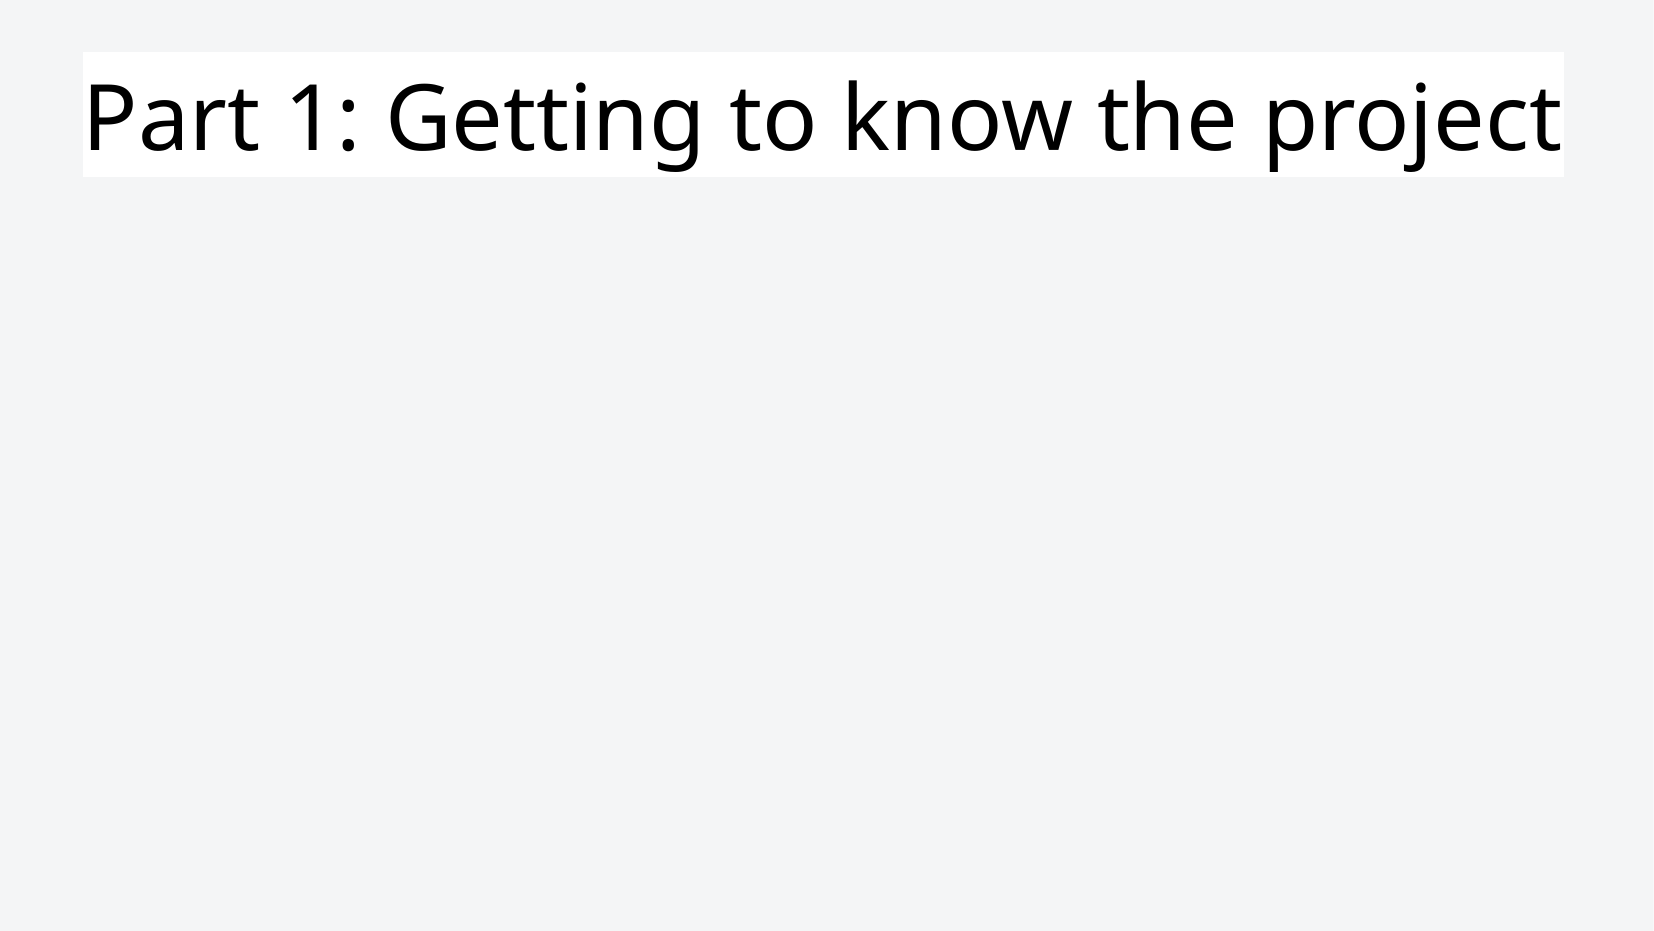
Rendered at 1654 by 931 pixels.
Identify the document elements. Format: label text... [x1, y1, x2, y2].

title Part 1: Getting to know the project [82, 37, 1571, 193]
